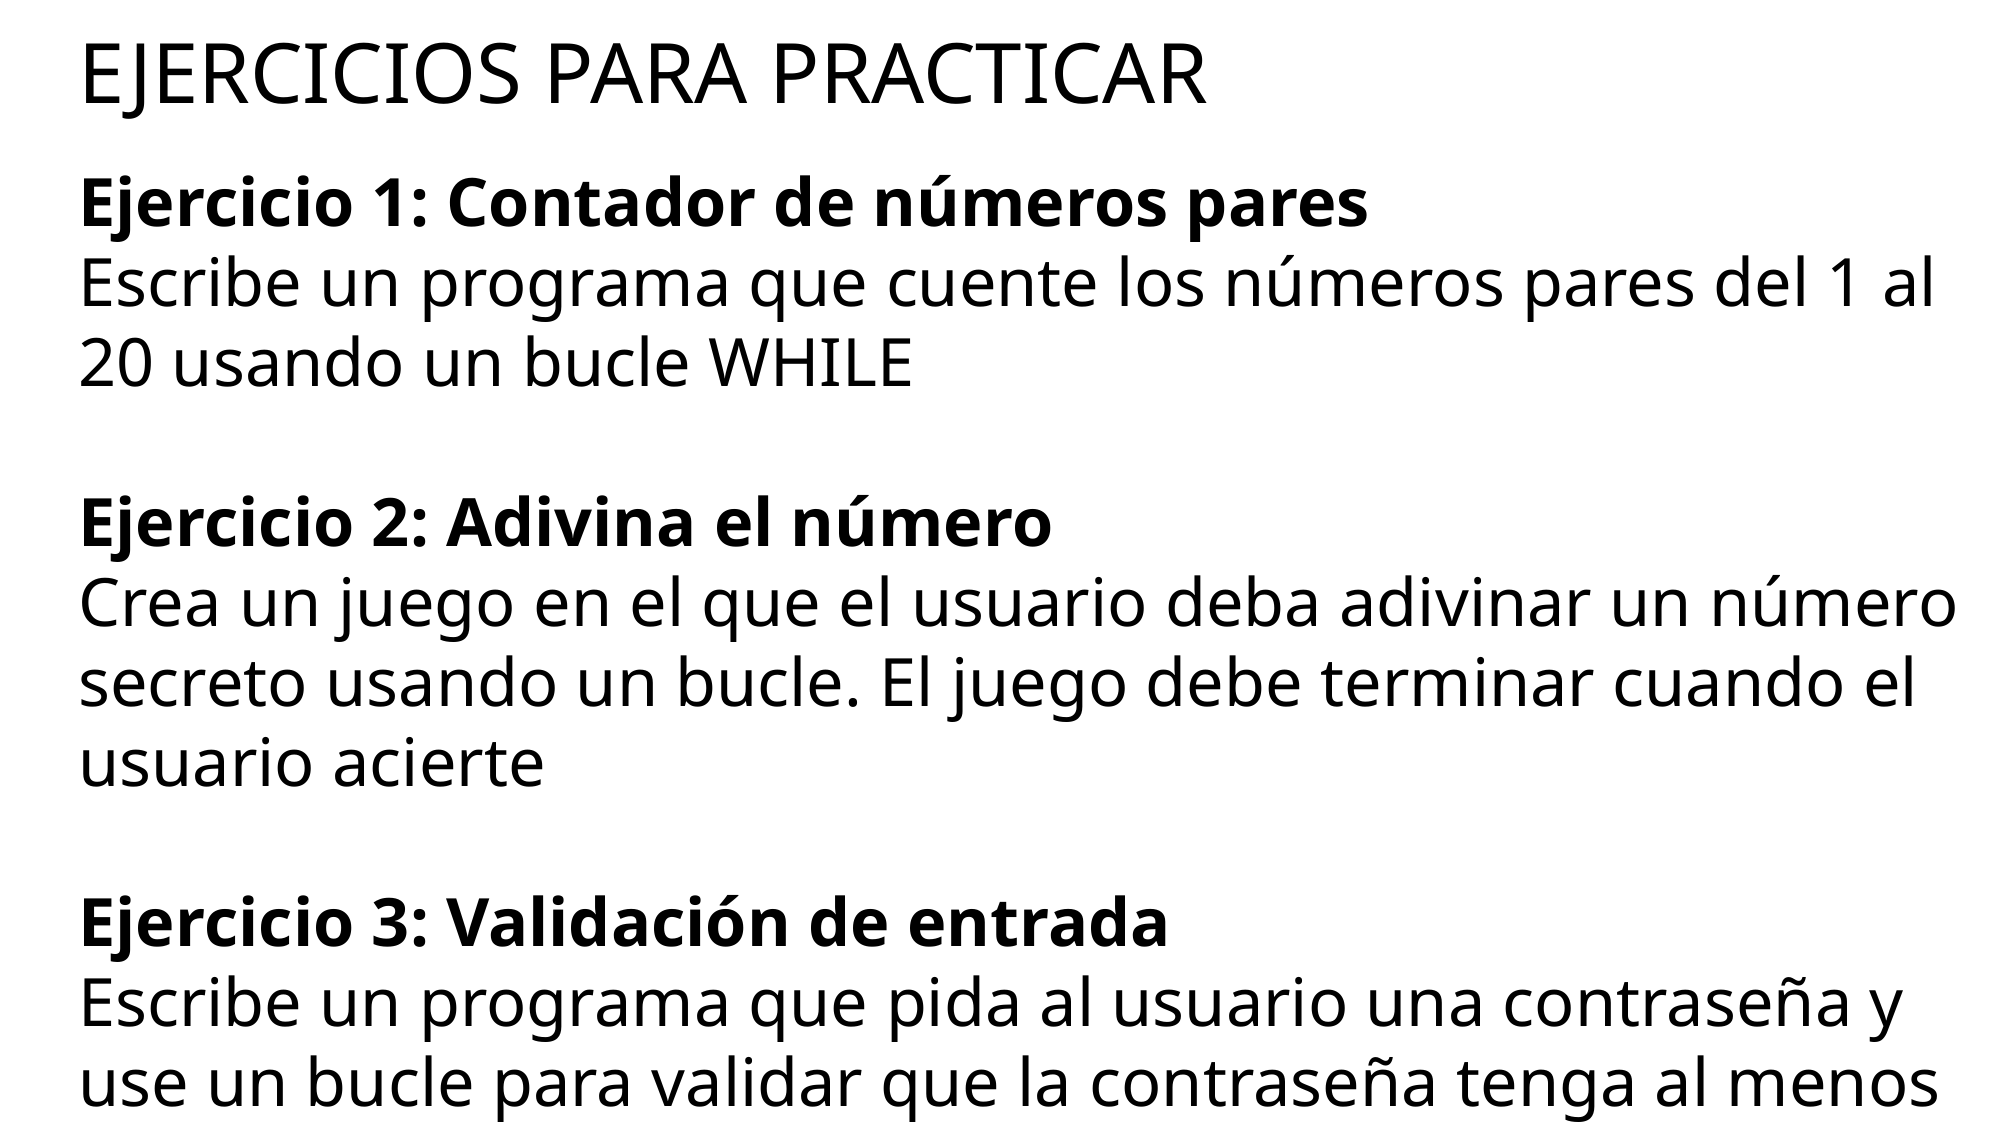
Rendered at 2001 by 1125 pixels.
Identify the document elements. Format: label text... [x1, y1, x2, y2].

text_box Ejercicio 1: Contador de números pares Escribe un programa que cuente los números pares del 1 al 20 usando un bucle WHILE Ejercicio 2: Adivina el número Crea un juego en el que el usuario deba adivinar un número secreto usando un bucle. El juego debe terminar cuando el usuario acierte Ejercicio 3: Validación de entrada Escribe un programa que pida al usuario una contraseña y use un bucle para validar que la contraseña tenga al menos 8 caracteres [63, 152, 2000, 1125]
text_box EJERCICIOS PARA PRACTICAR [63, 13, 1188, 130]
